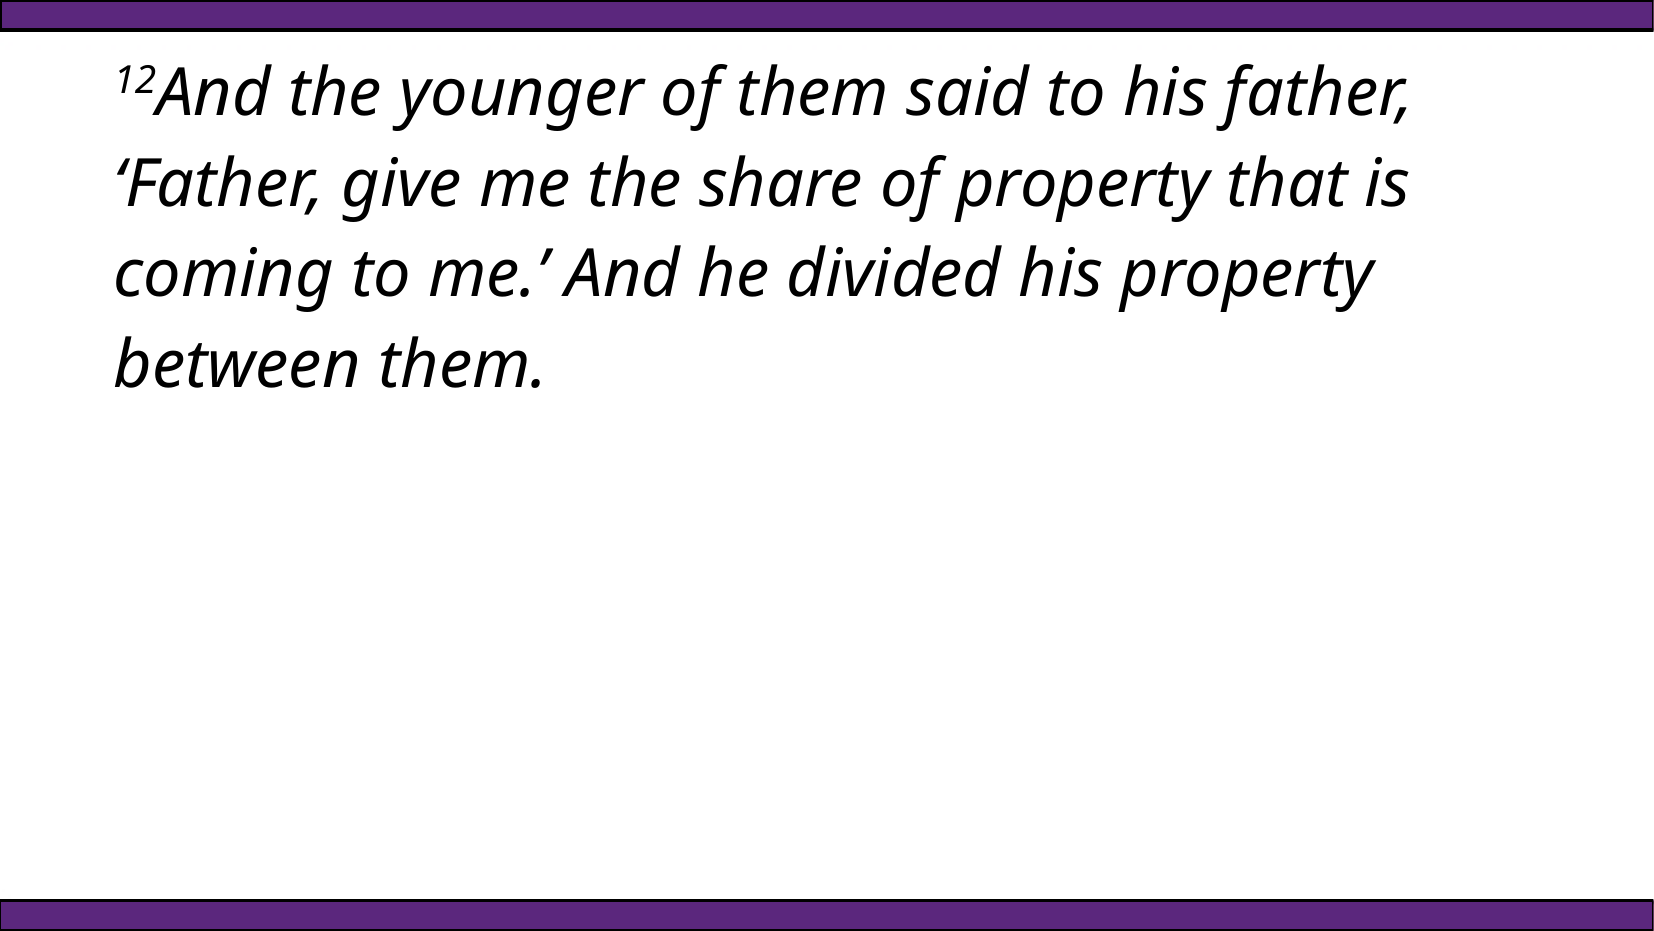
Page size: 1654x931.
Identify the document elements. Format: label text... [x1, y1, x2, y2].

text_box [0, 0, 1654, 31]
text_box 12And the younger of them said to his father, ‘Father, give me the share of property that is coming to me.’ And he divided his property between them. [98, 36, 1591, 407]
text_box [0, 900, 1654, 931]
picture [0, 31, 1654, 900]
